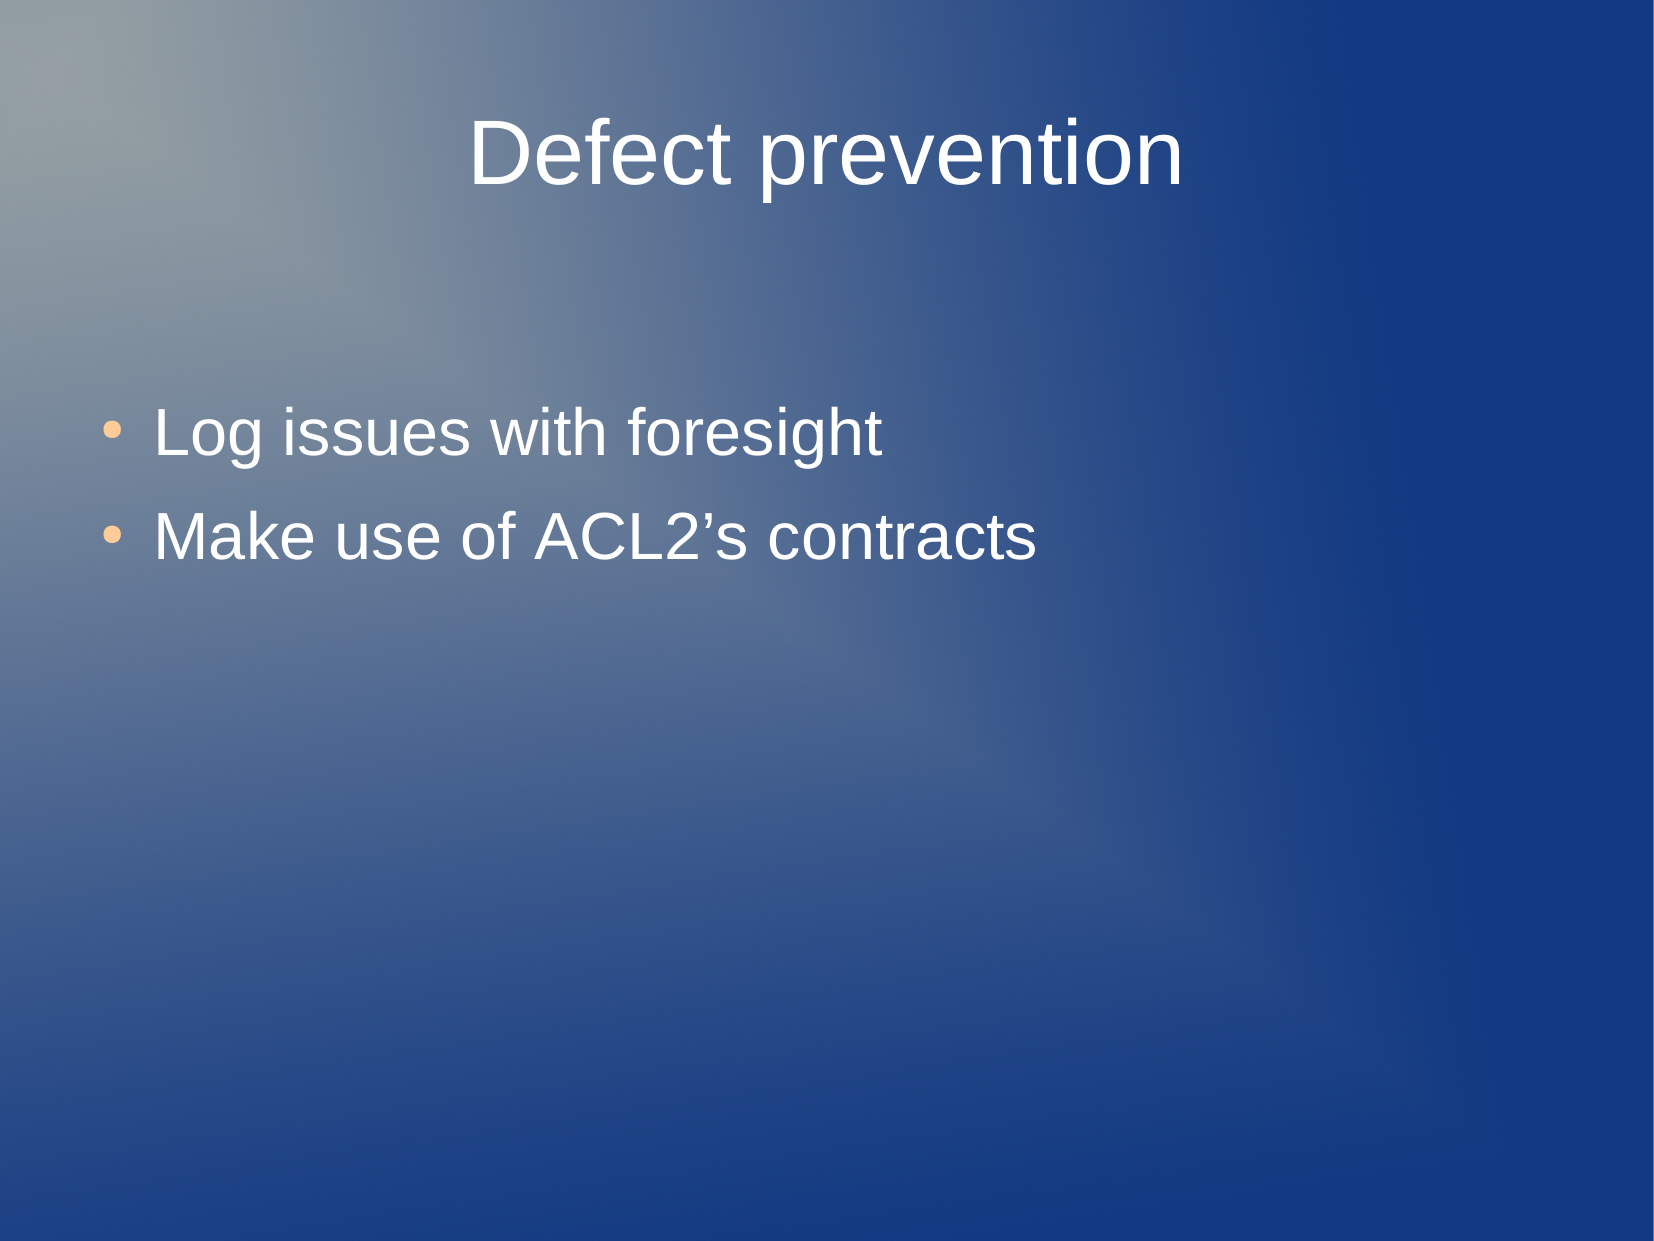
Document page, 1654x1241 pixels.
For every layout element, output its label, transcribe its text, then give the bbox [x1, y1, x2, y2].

list Log issues with foresight Make use of ACL2’s contracts [82, 290, 1571, 601]
picture [0, 0, 1654, 1241]
title Defect prevention [82, 56, 1571, 250]
